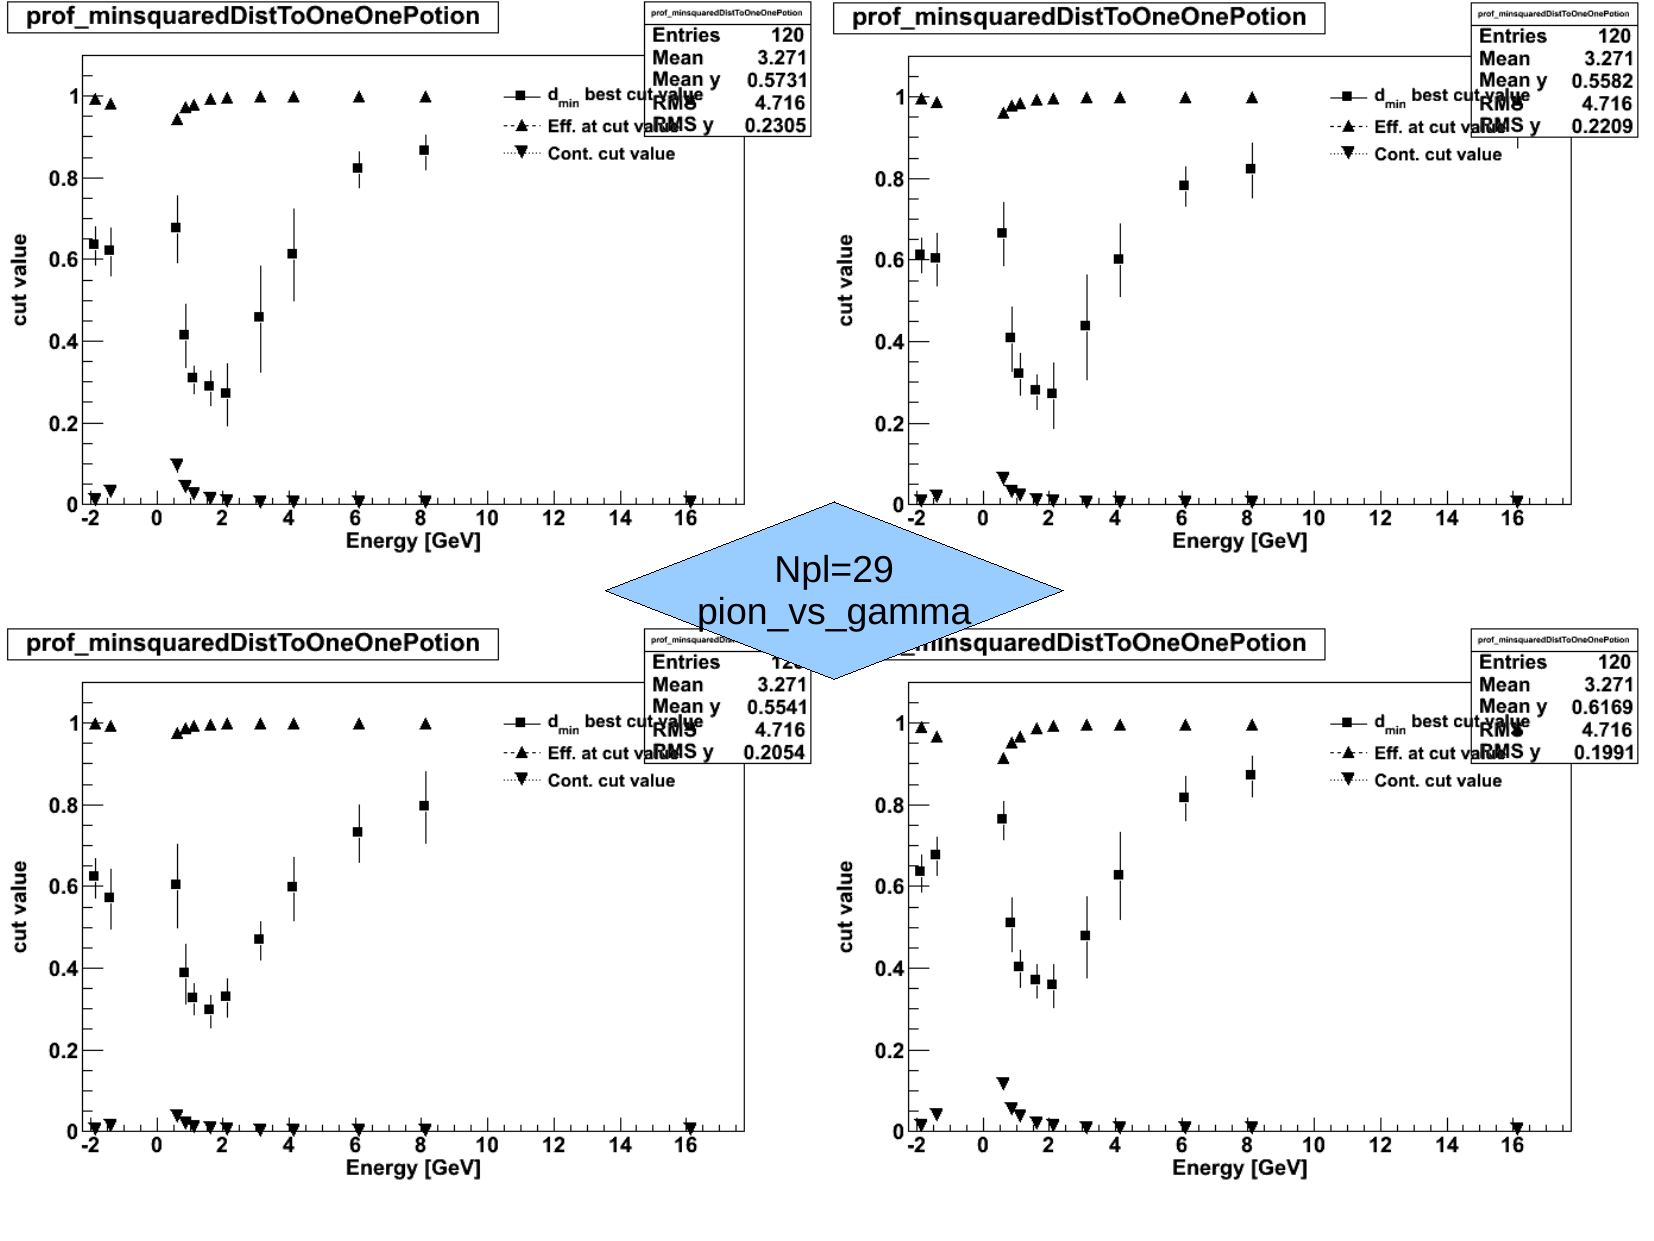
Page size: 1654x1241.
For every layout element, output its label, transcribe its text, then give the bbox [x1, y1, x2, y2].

picture [0, 0, 1654, 562]
text_box Npl=29 pion_vs_gamma [605, 501, 1064, 680]
picture [0, 626, 1654, 1188]
